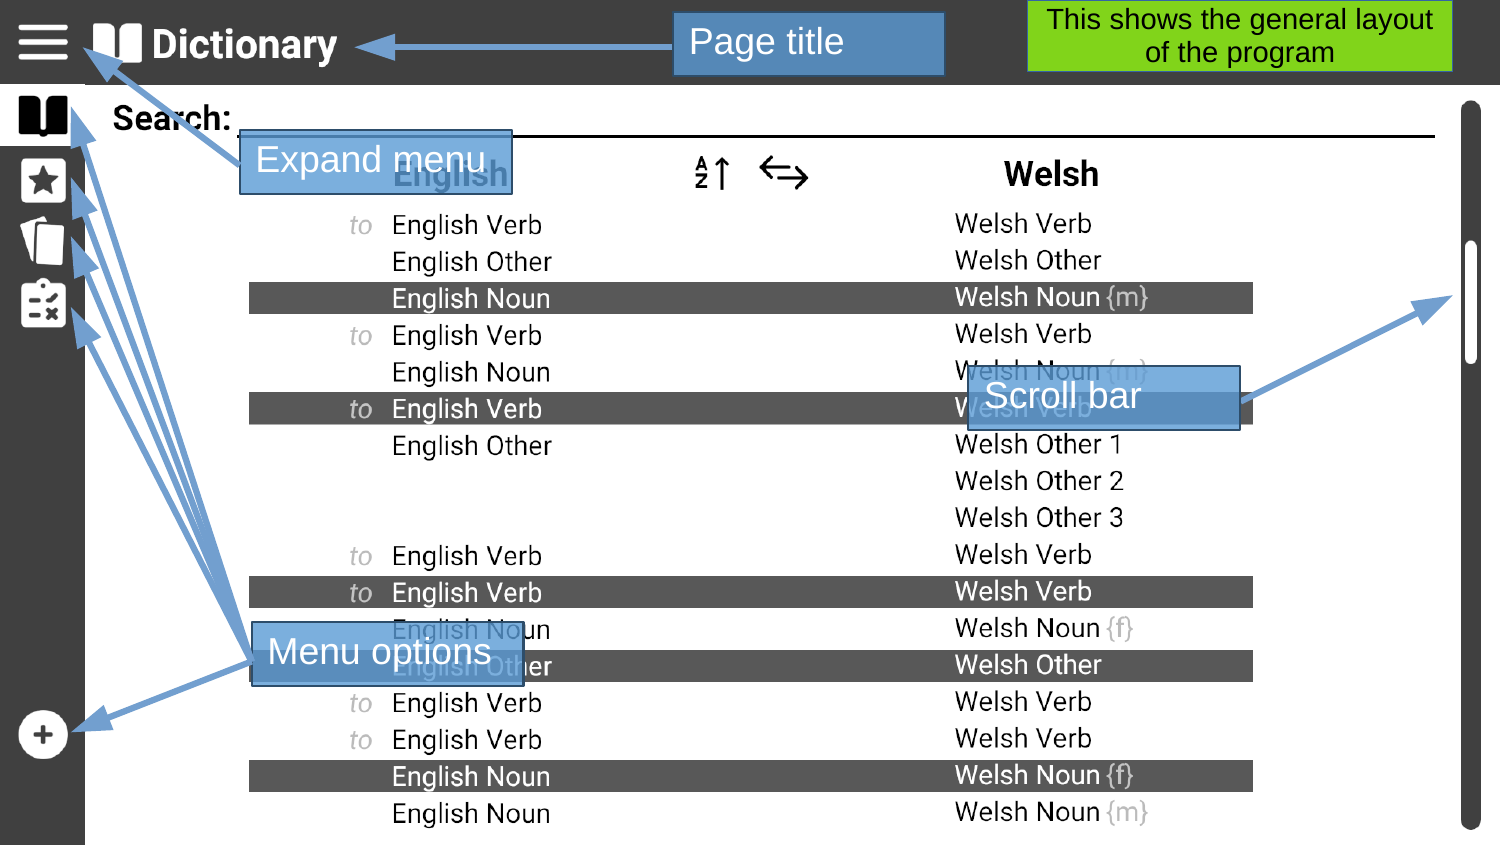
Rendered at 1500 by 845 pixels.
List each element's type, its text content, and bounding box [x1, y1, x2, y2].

picture [0, 0, 1500, 845]
text_box Scroll bar [968, 366, 1241, 430]
text_box Menu options [251, 622, 524, 687]
text_box This shows the general layout of the program [1027, 0, 1453, 72]
text_box Expand menu [239, 129, 512, 194]
text_box Page title [672, 11, 945, 76]
